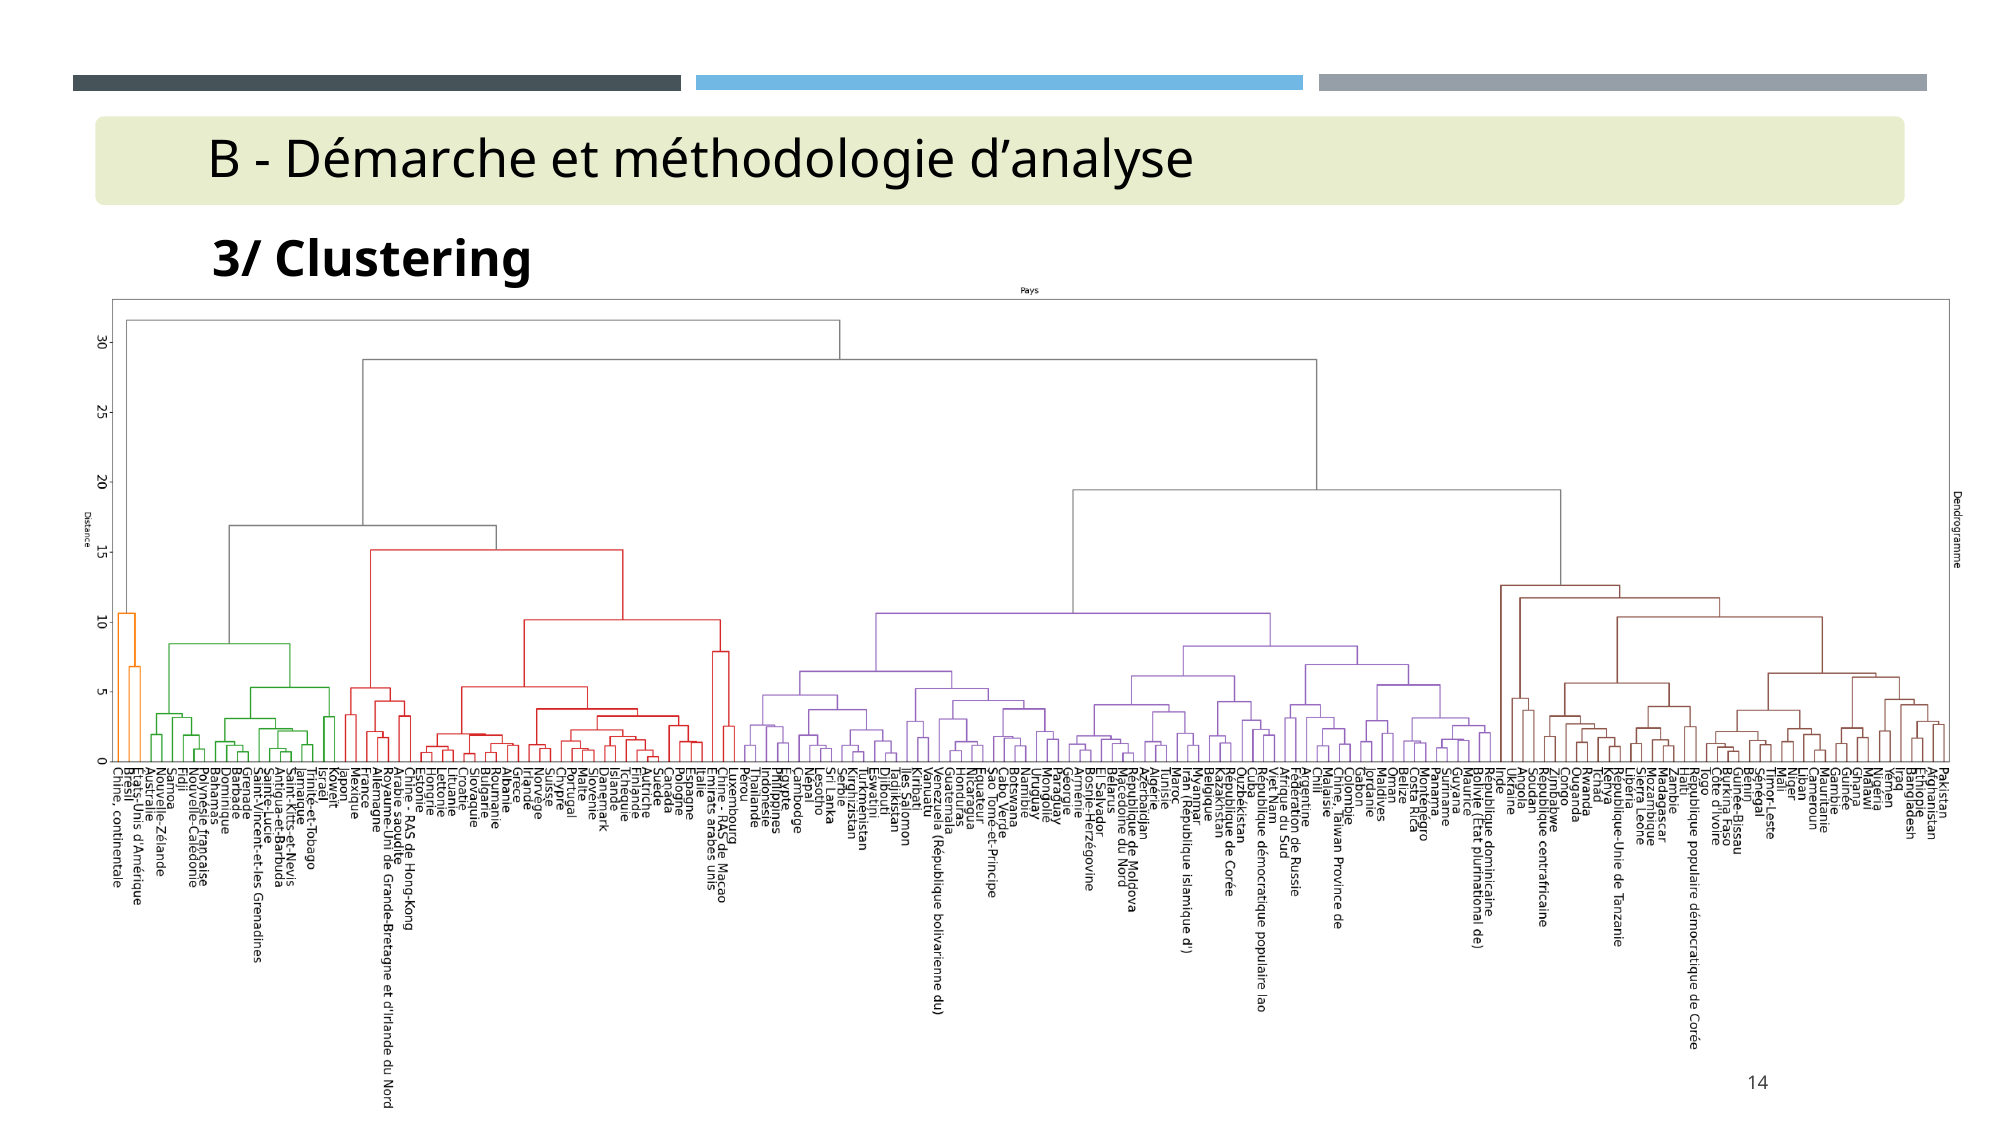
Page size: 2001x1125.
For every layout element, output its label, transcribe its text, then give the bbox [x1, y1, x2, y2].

text_box B - Démarche et méthodologie d’analyse [197, 116, 1905, 205]
picture [77, 280, 1968, 1114]
text_box 3/ Clustering [197, 219, 1848, 296]
text_box [1732, 1053, 1905, 1114]
text_box [95, 116, 197, 205]
